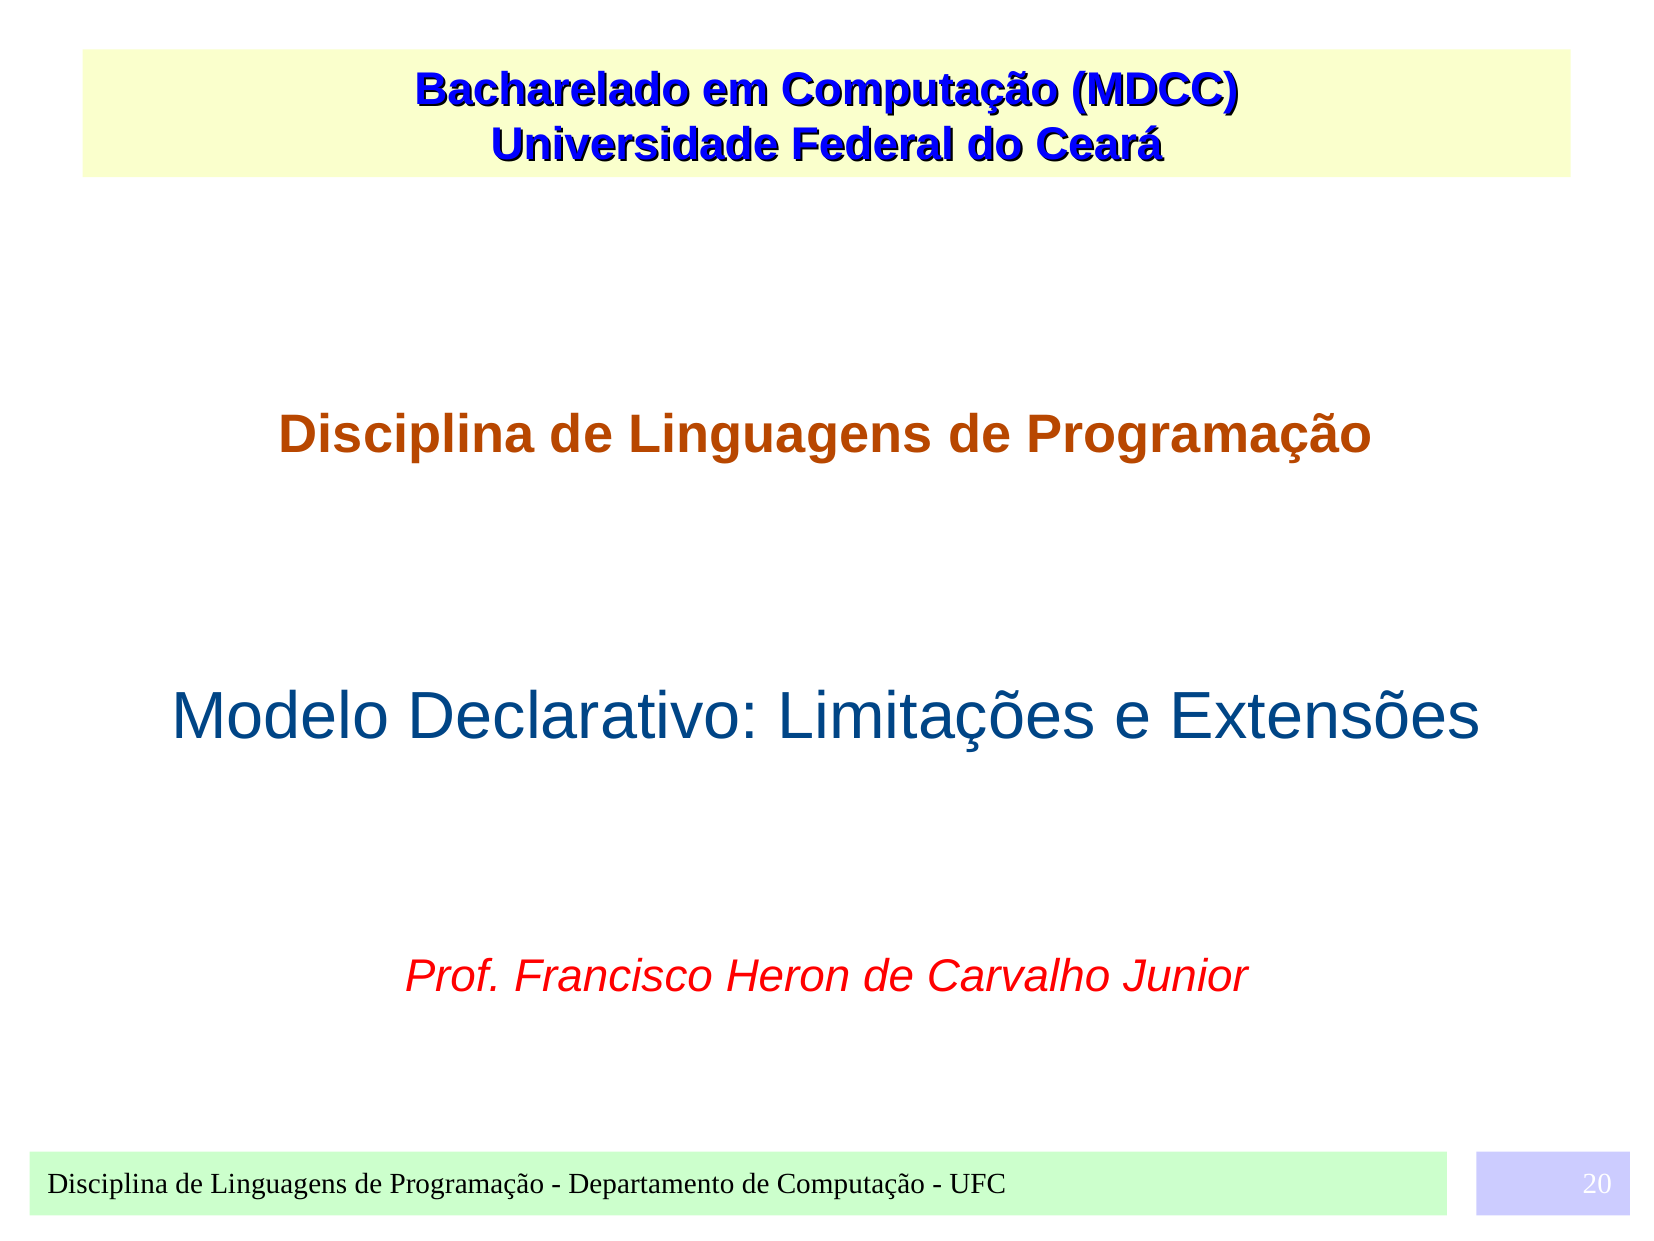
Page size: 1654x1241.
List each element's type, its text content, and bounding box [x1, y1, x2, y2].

title Bacharelado em Computação (MDCC) Universidade Federal do Ceará [82, 49, 1571, 178]
subtitle Disciplina de Linguagens de Programação Modelo Declarativo: Limitações e Extensões Prof. Francisco Heron de Carvalho Junior [82, 290, 1571, 1109]
